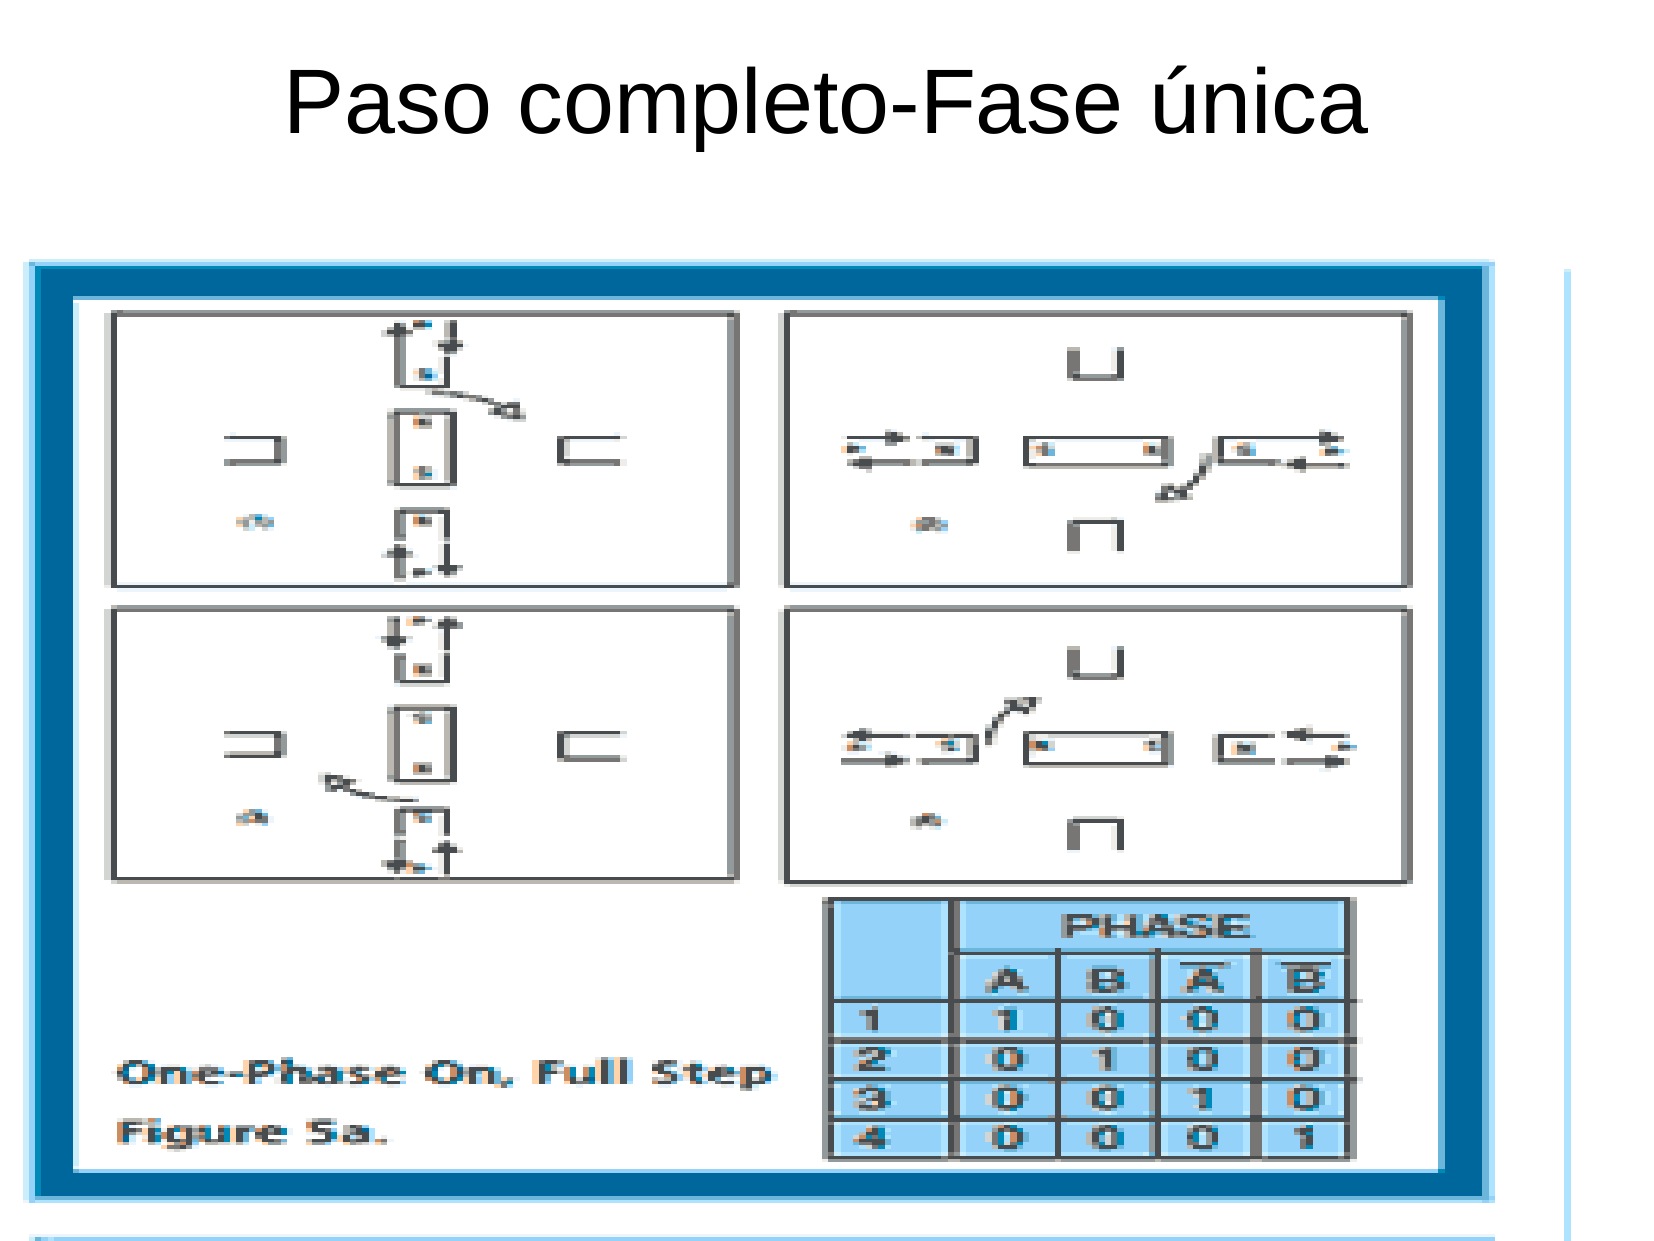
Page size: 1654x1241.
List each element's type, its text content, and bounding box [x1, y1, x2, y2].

title Paso completo-Fase única [82, 49, 1571, 257]
picture [23, 256, 1571, 1241]
